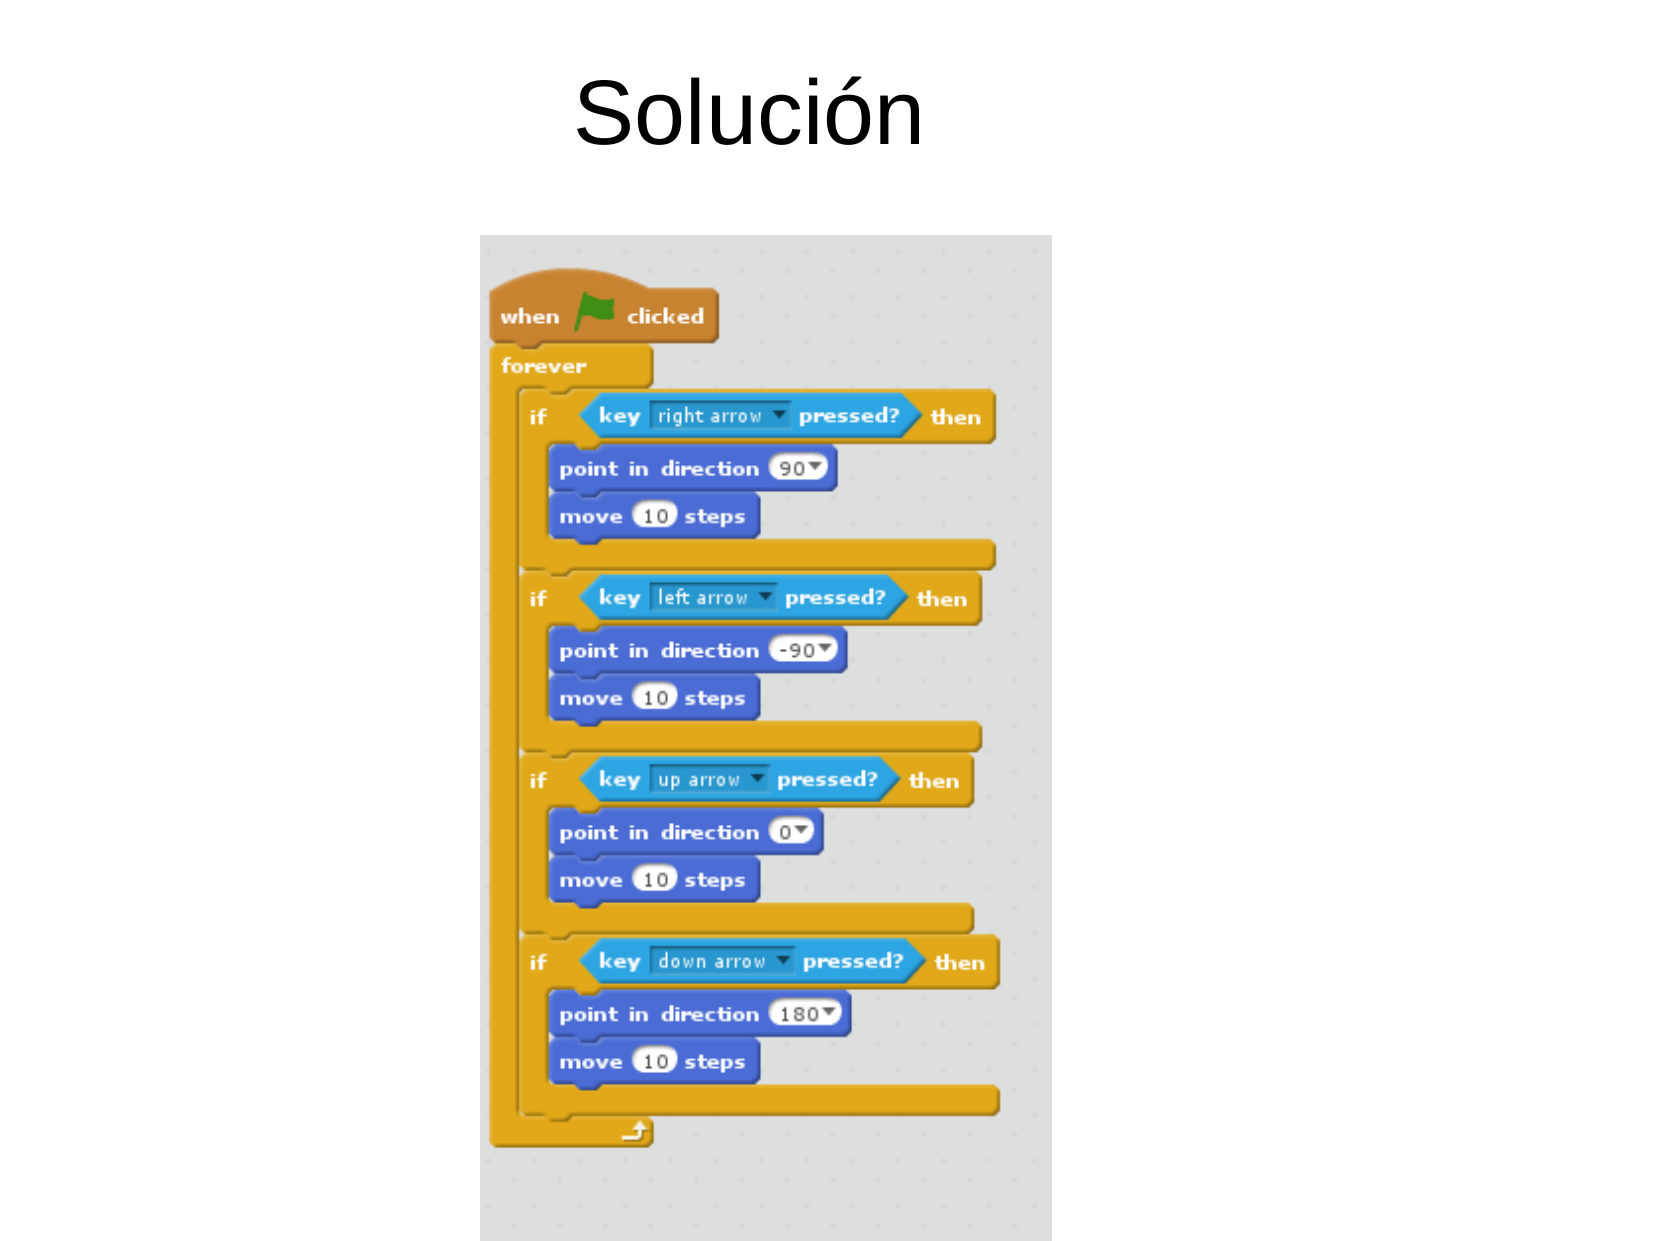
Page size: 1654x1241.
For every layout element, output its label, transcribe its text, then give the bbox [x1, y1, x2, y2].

picture [480, 235, 1052, 1241]
title Solución [389, 49, 1111, 178]
